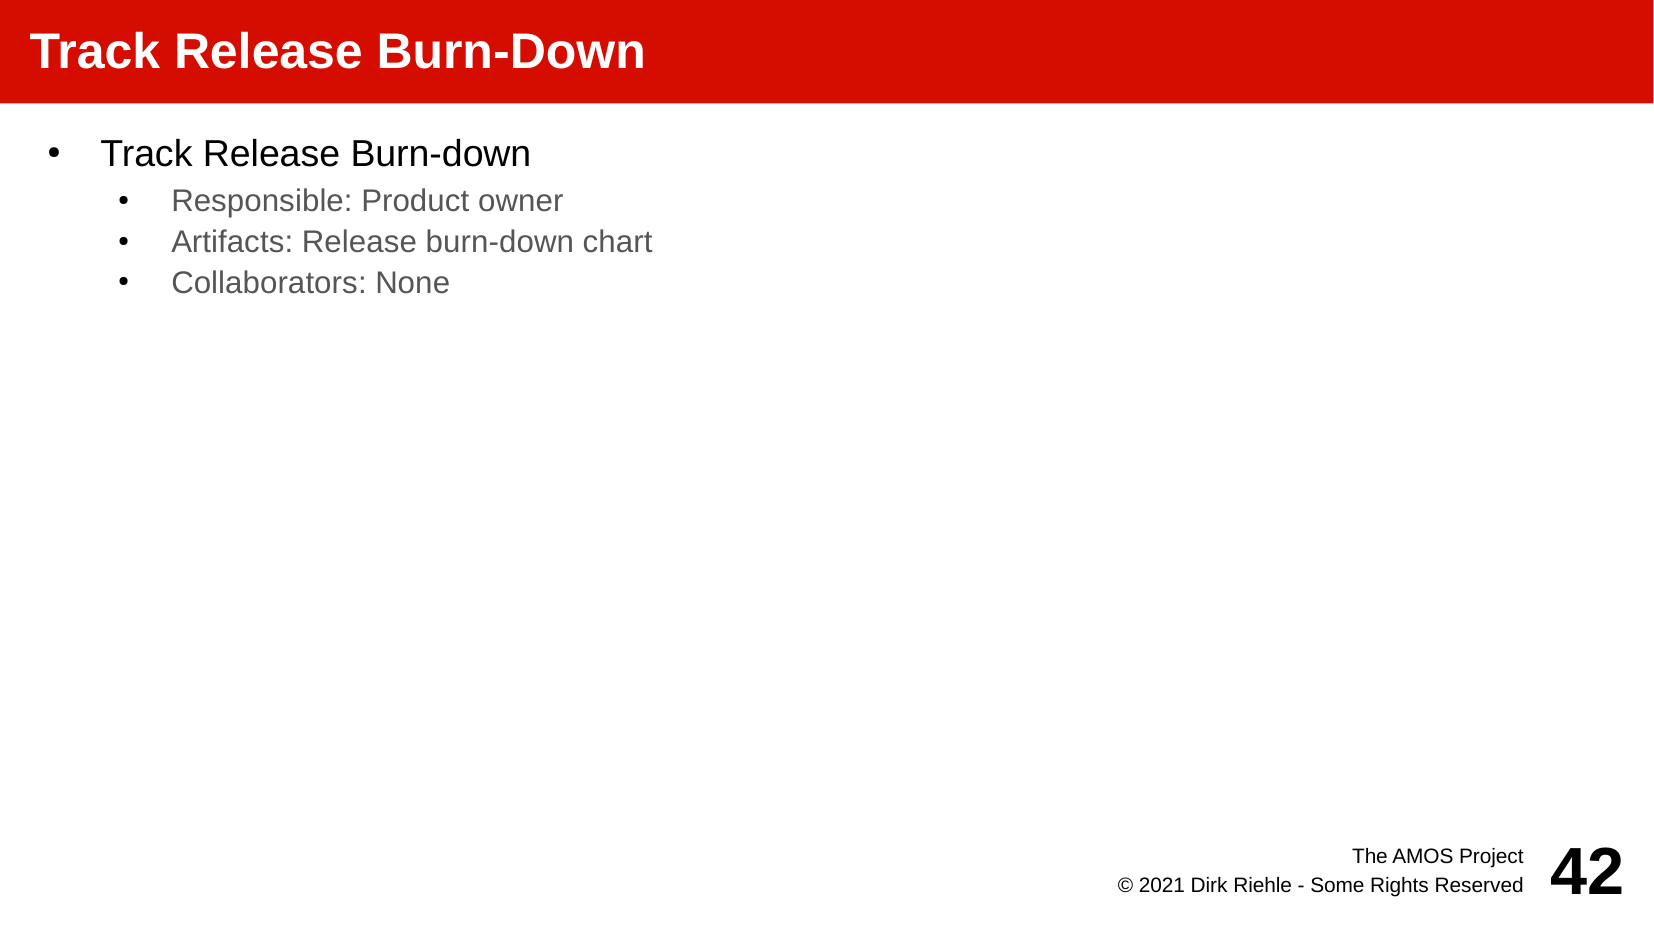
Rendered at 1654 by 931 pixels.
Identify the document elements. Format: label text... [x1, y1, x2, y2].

list Track Release Burn-down Responsible: Product owner Artifacts: Release burn-down chart Collaborators: None [29, 132, 1625, 813]
title Track Release Burn-Down [0, 0, 1654, 104]
